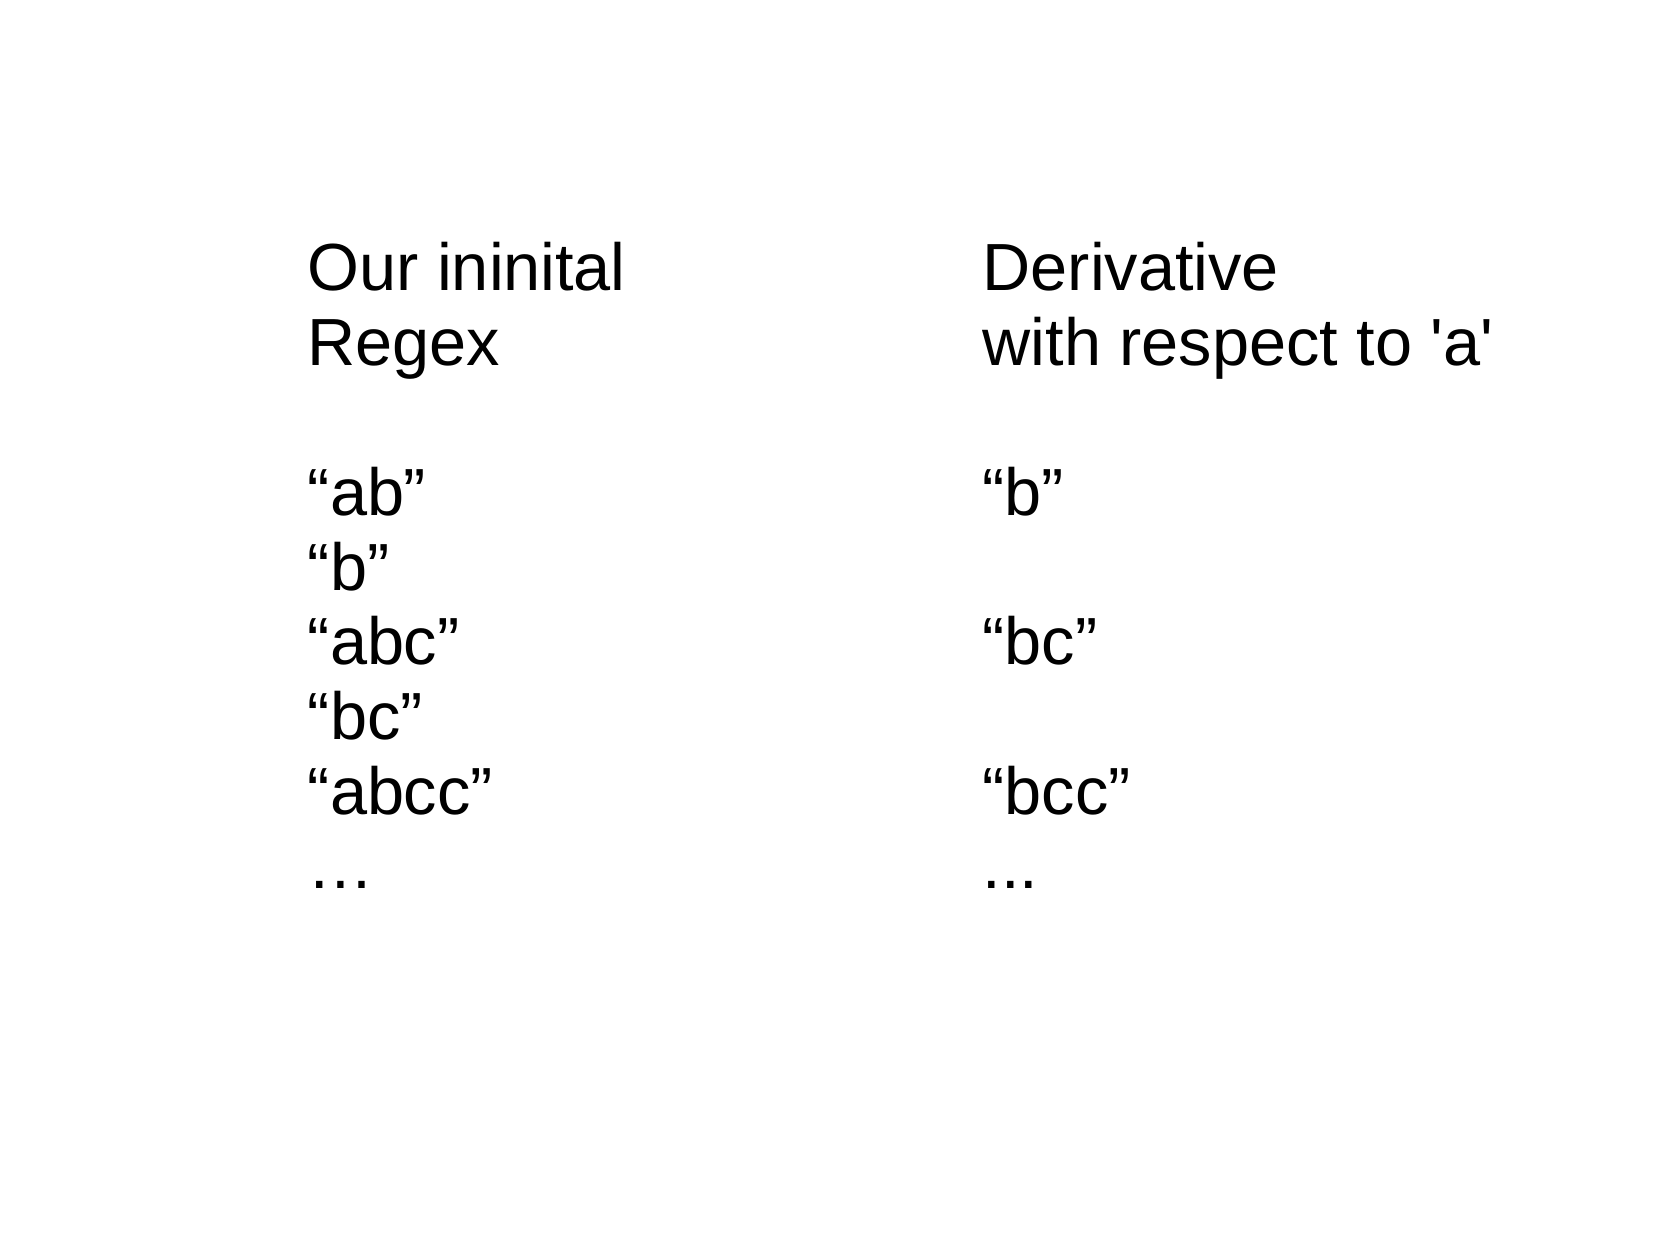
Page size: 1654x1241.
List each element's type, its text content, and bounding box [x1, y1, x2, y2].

subtitle Our ininital Derivative Regex with respect to 'a' “ab” “b” “b” “abc” “bc” “bc” “abcc” “bcc” … ... [82, 49, 1571, 1010]
